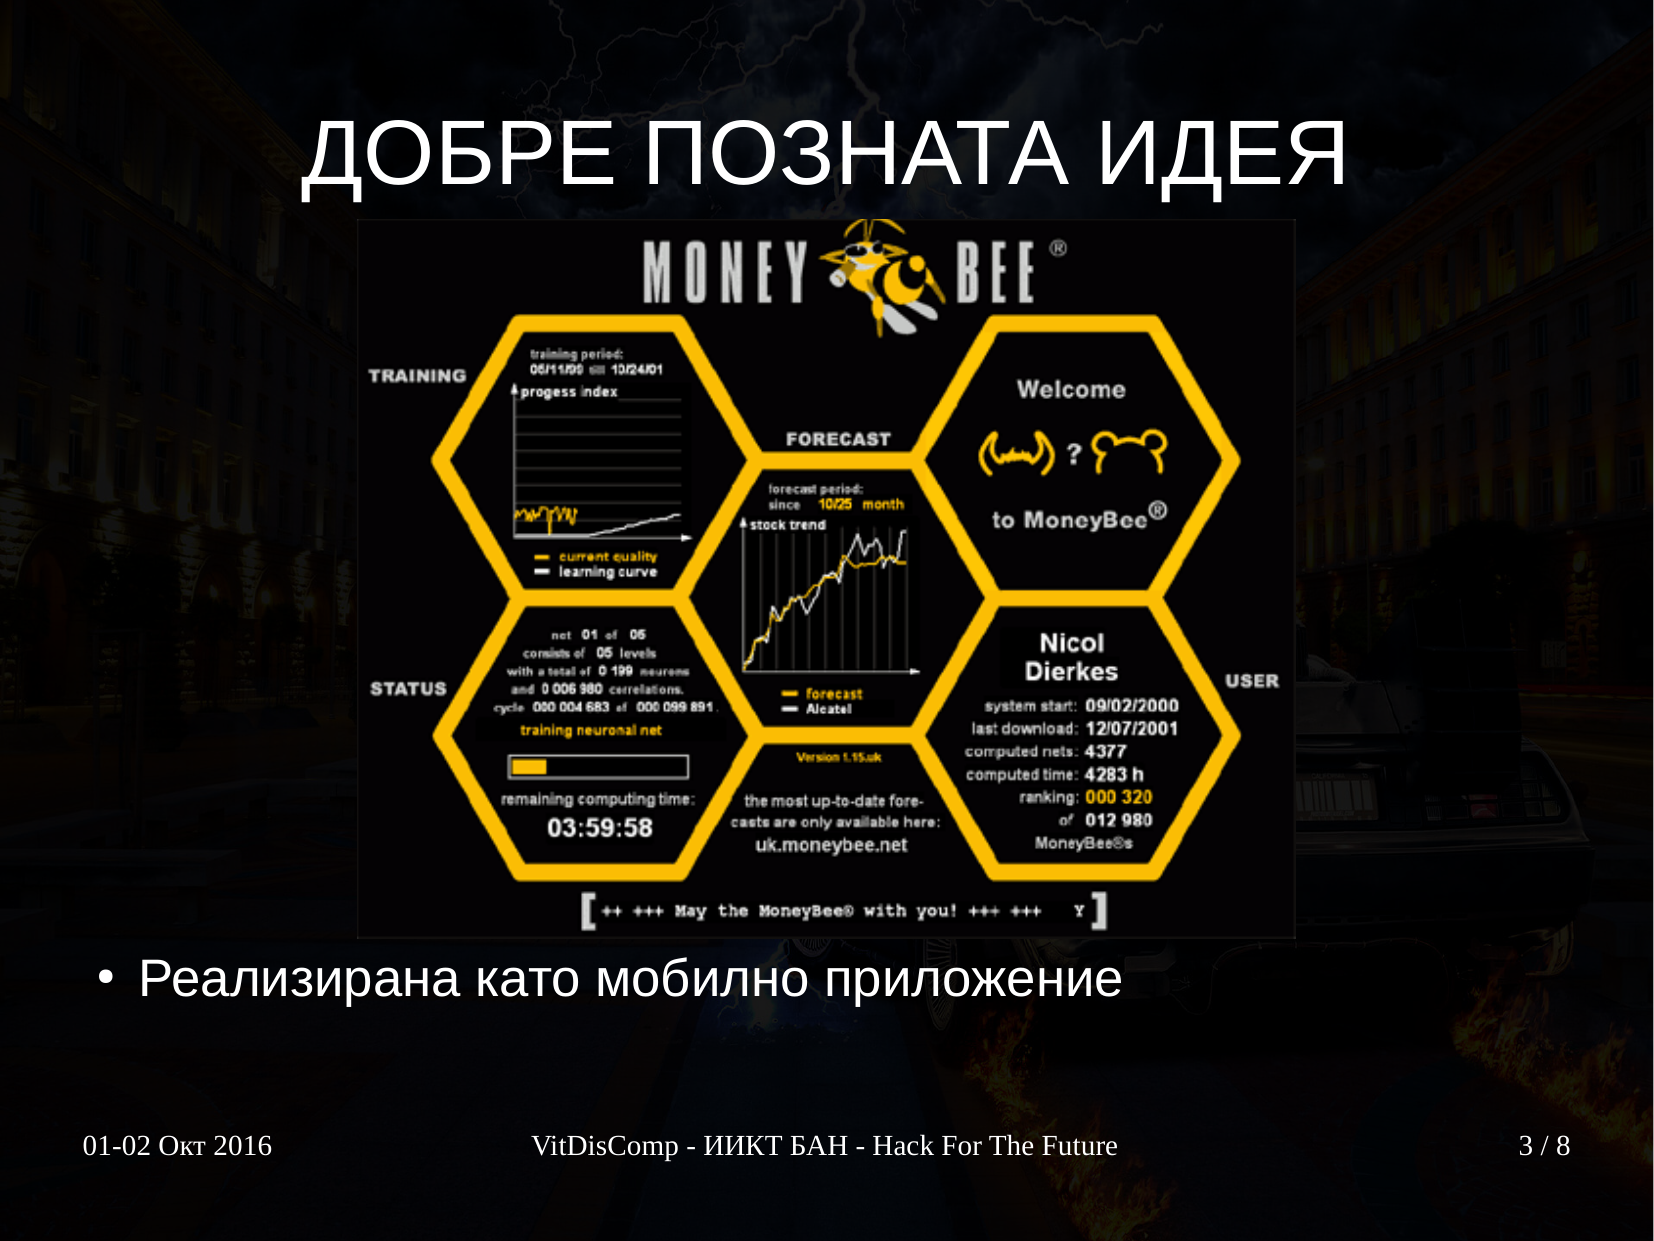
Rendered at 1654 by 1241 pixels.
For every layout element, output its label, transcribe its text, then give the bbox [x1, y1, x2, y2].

list Реализирана като мобилно приложение [82, 290, 1571, 1010]
picture [0, 0, 1654, 1241]
title ДОБРЕ ПОЗНАТА ИДЕЯ [82, 49, 1571, 257]
